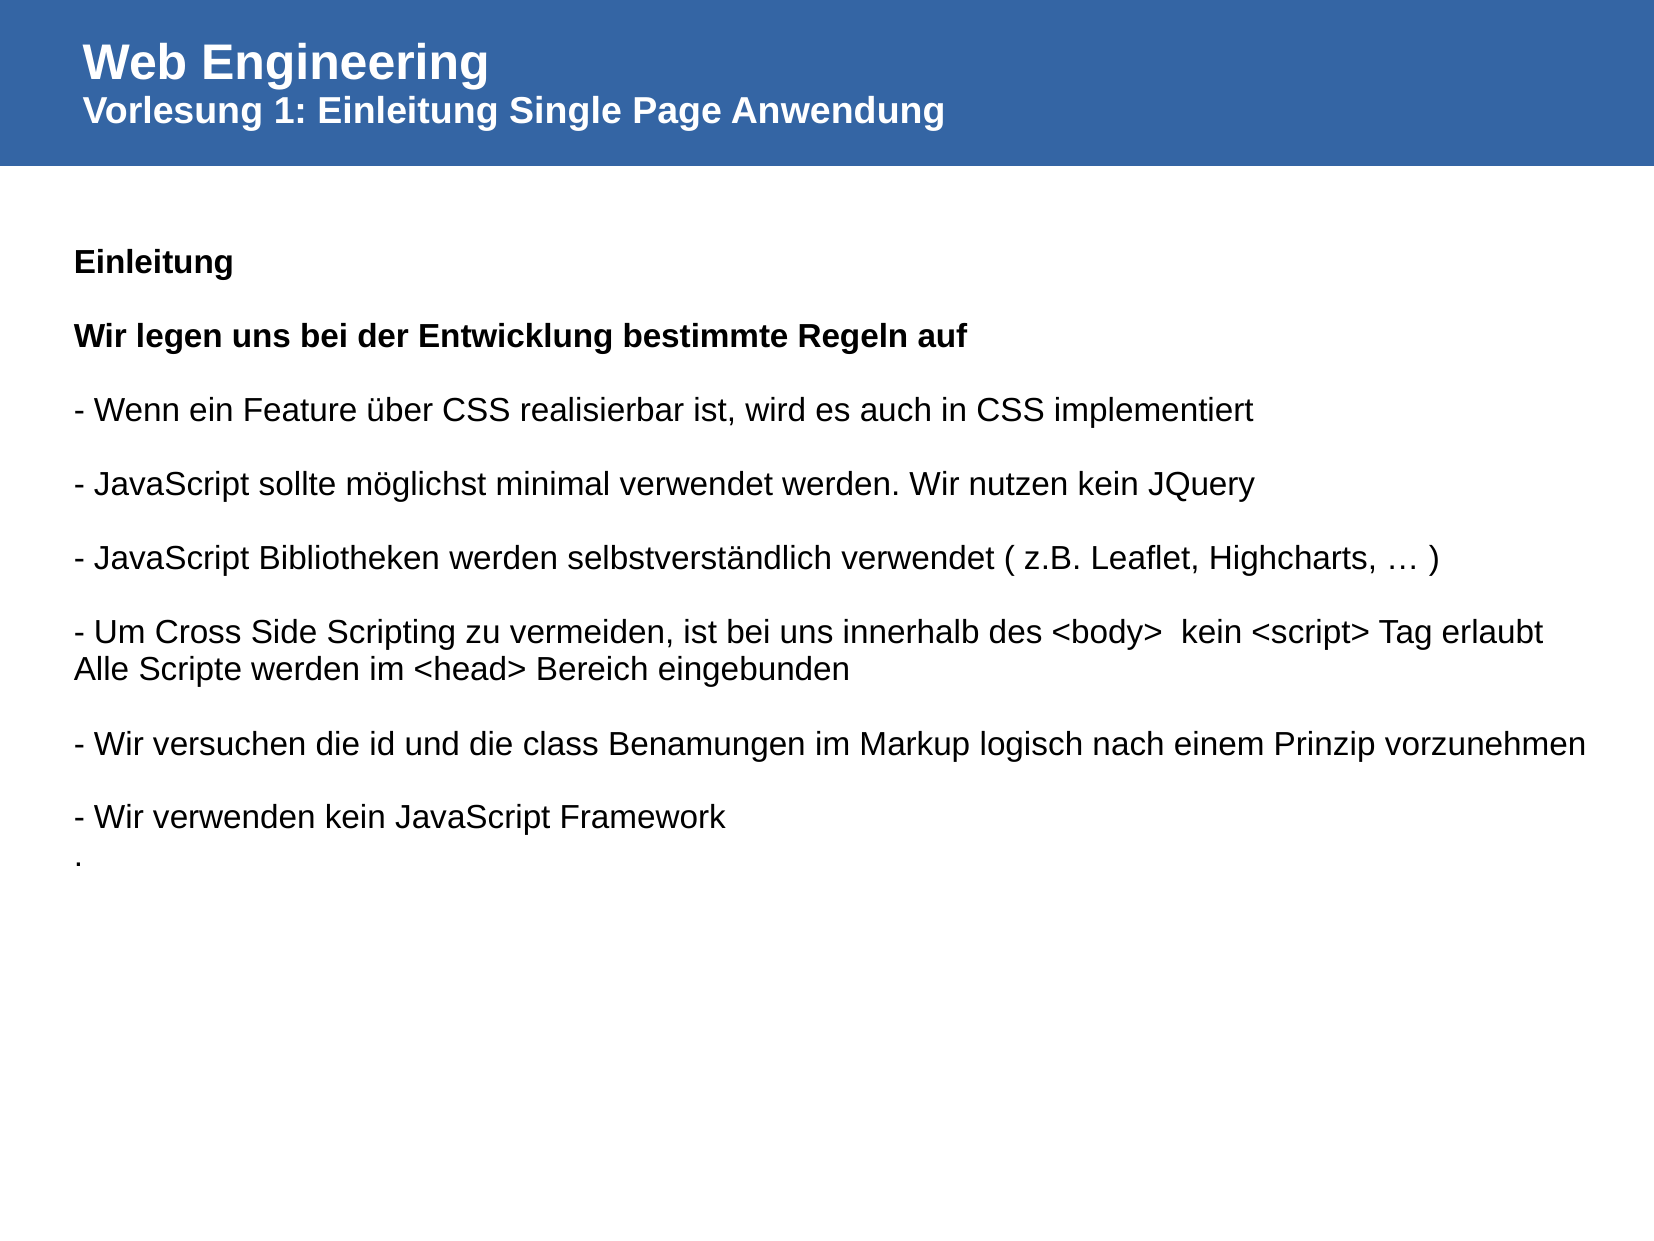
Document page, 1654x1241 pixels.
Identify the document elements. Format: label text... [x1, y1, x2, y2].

text_box Einleitung Wir legen uns bei der Entwicklung bestimmte Regeln auf - Wenn ein Feature über CSS realisierbar ist, wird es auch in CSS implementiert - JavaScript sollte möglichst minimal verwendet werden. Wir nutzen kein JQuery - JavaScript Bibliotheken werden selbstverständlich verwendet ( z.B. Leaflet, Highcharts, … ) - Um Cross Side Scripting zu vermeiden, ist bei uns innerhalb des <body> kein <script> Tag erlaubt Alle Scripte werden im <head> Bereich eingebunden - Wir versuchen die id und die class Benamungen im Markup logisch nach einem Prinzip vorzunehmen - Wir verwenden kein JavaScript Framework . [59, 236, 1604, 922]
title Web Engineering Vorlesung 1: Einleitung Single Page Anwendung [82, 0, 1571, 166]
